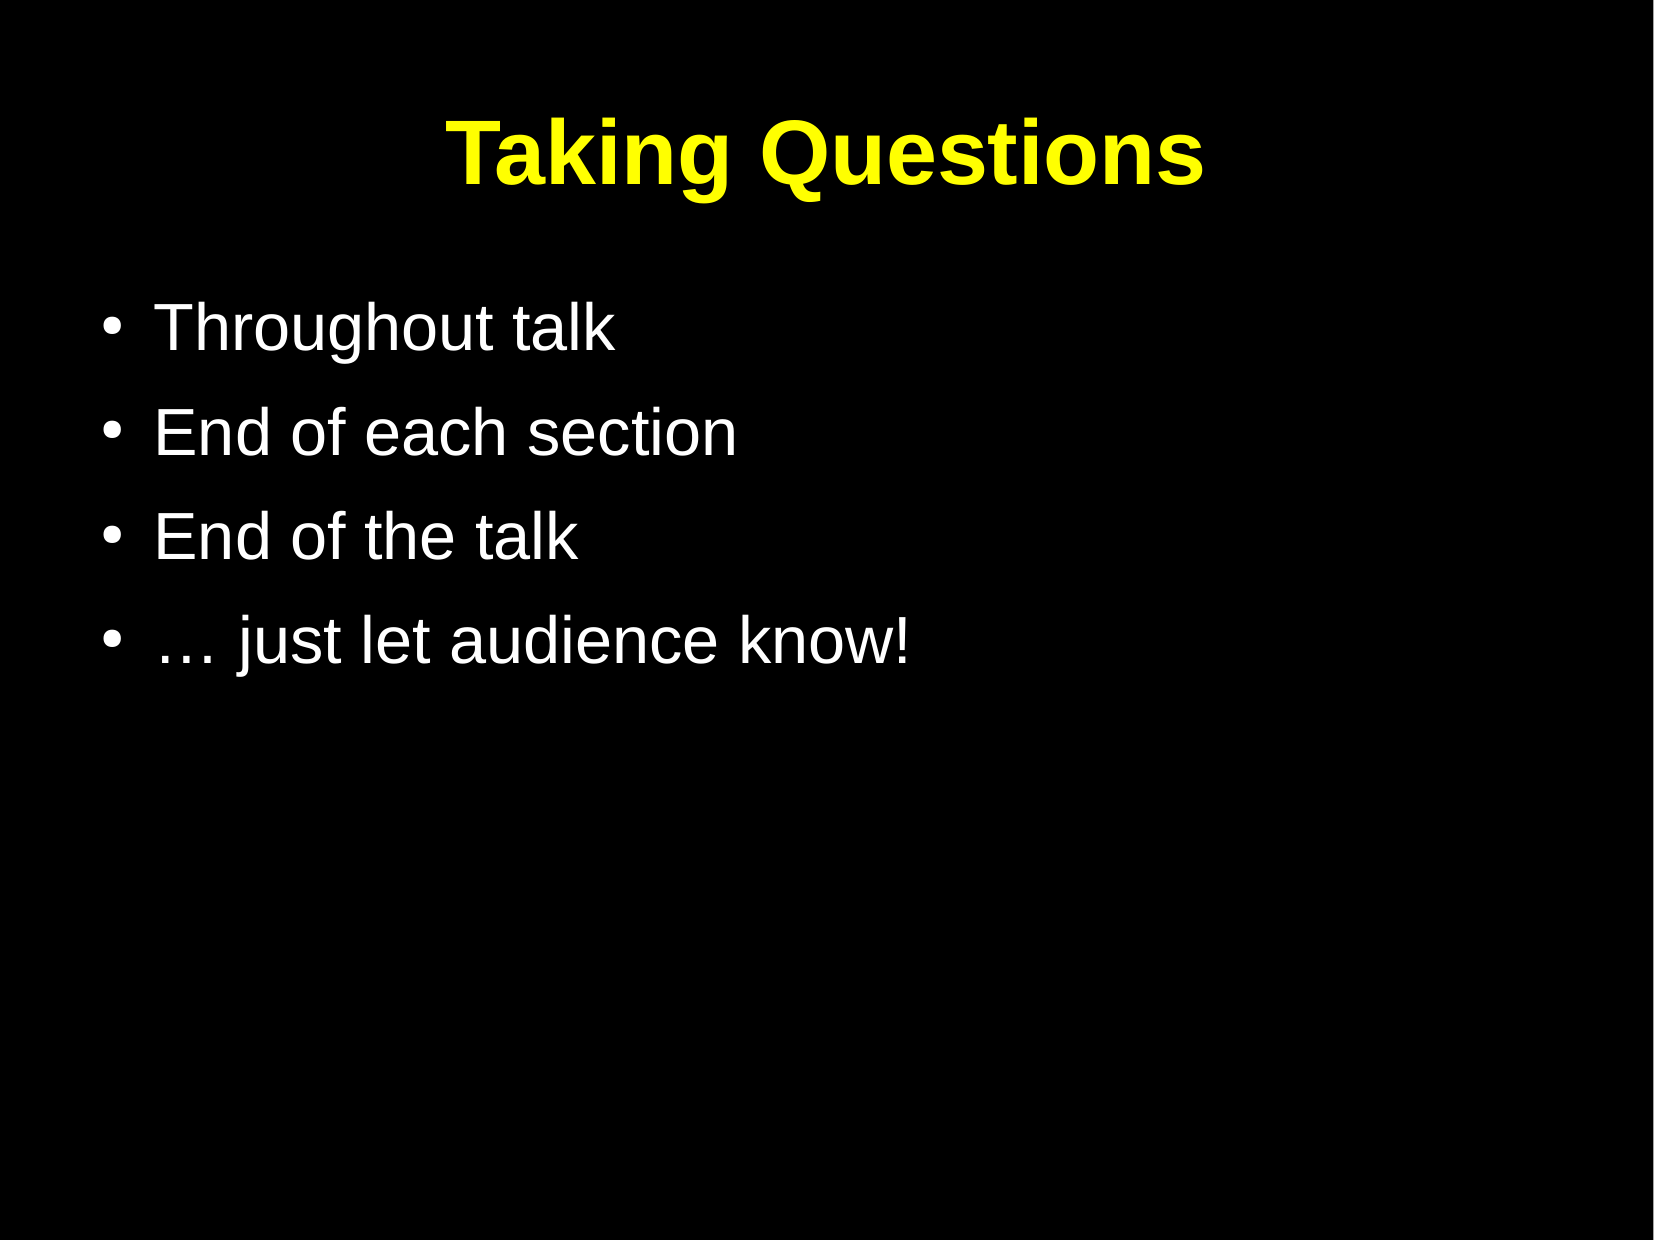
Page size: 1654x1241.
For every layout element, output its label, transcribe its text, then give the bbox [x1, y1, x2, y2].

title Taking Questions [82, 49, 1571, 257]
list Throughout talk End of each section End of the talk … just let audience know! [82, 290, 1571, 1109]
